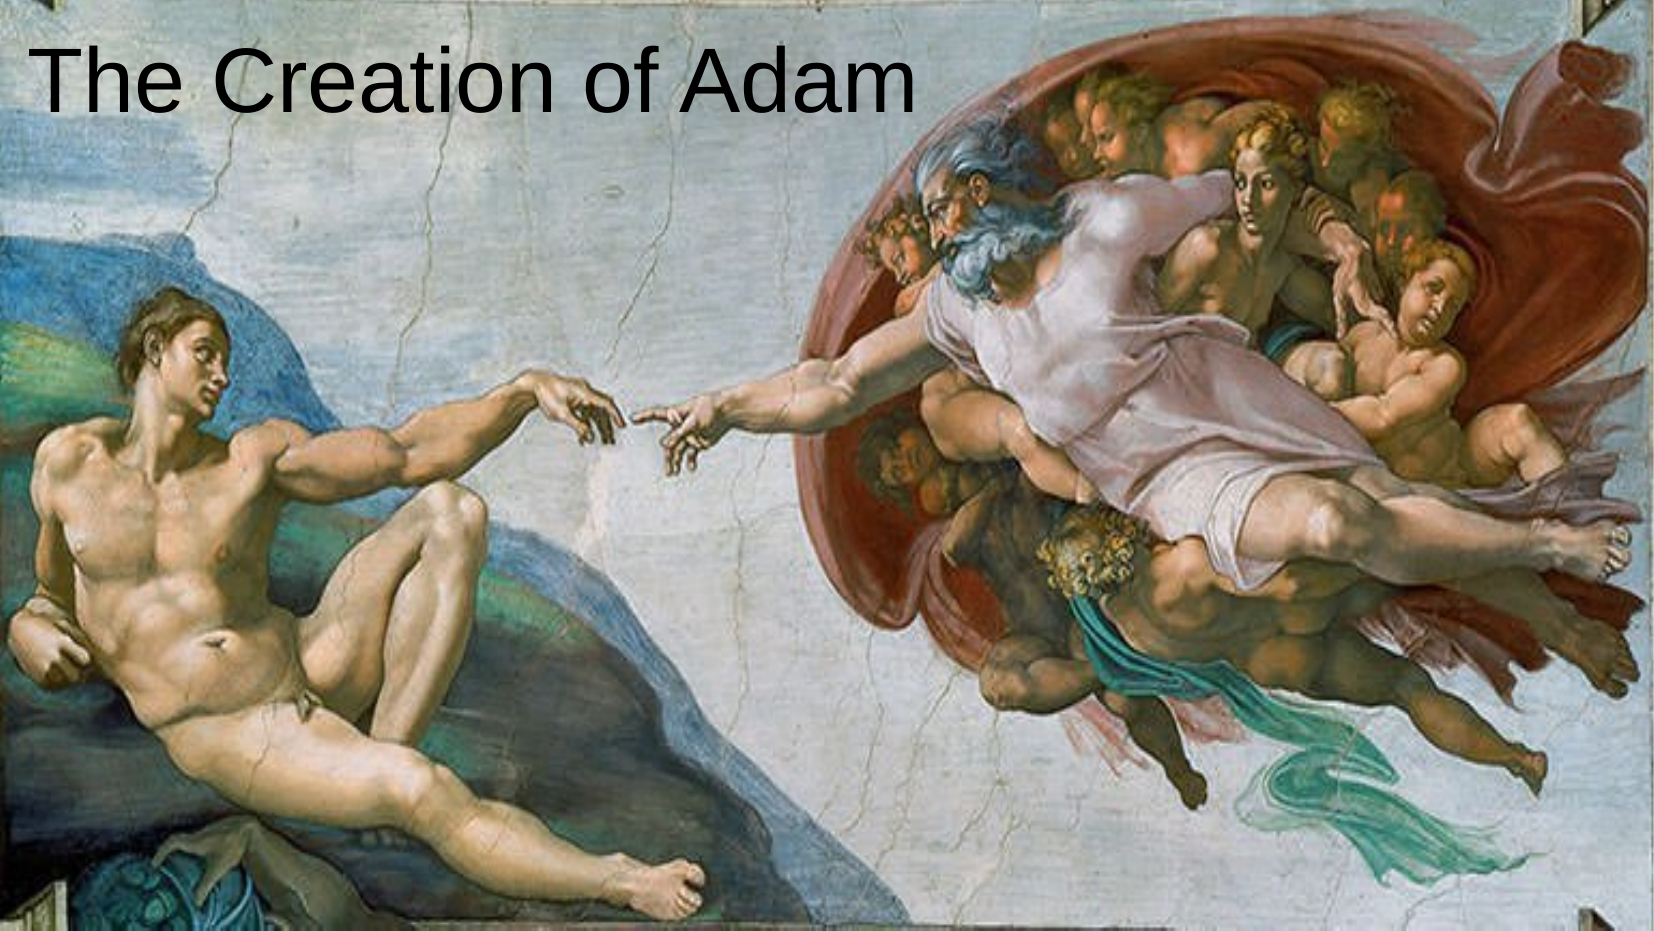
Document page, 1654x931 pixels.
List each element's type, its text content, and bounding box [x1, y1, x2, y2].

title The Creation of Adam [0, 15, 1219, 148]
picture [0, 0, 1654, 931]
